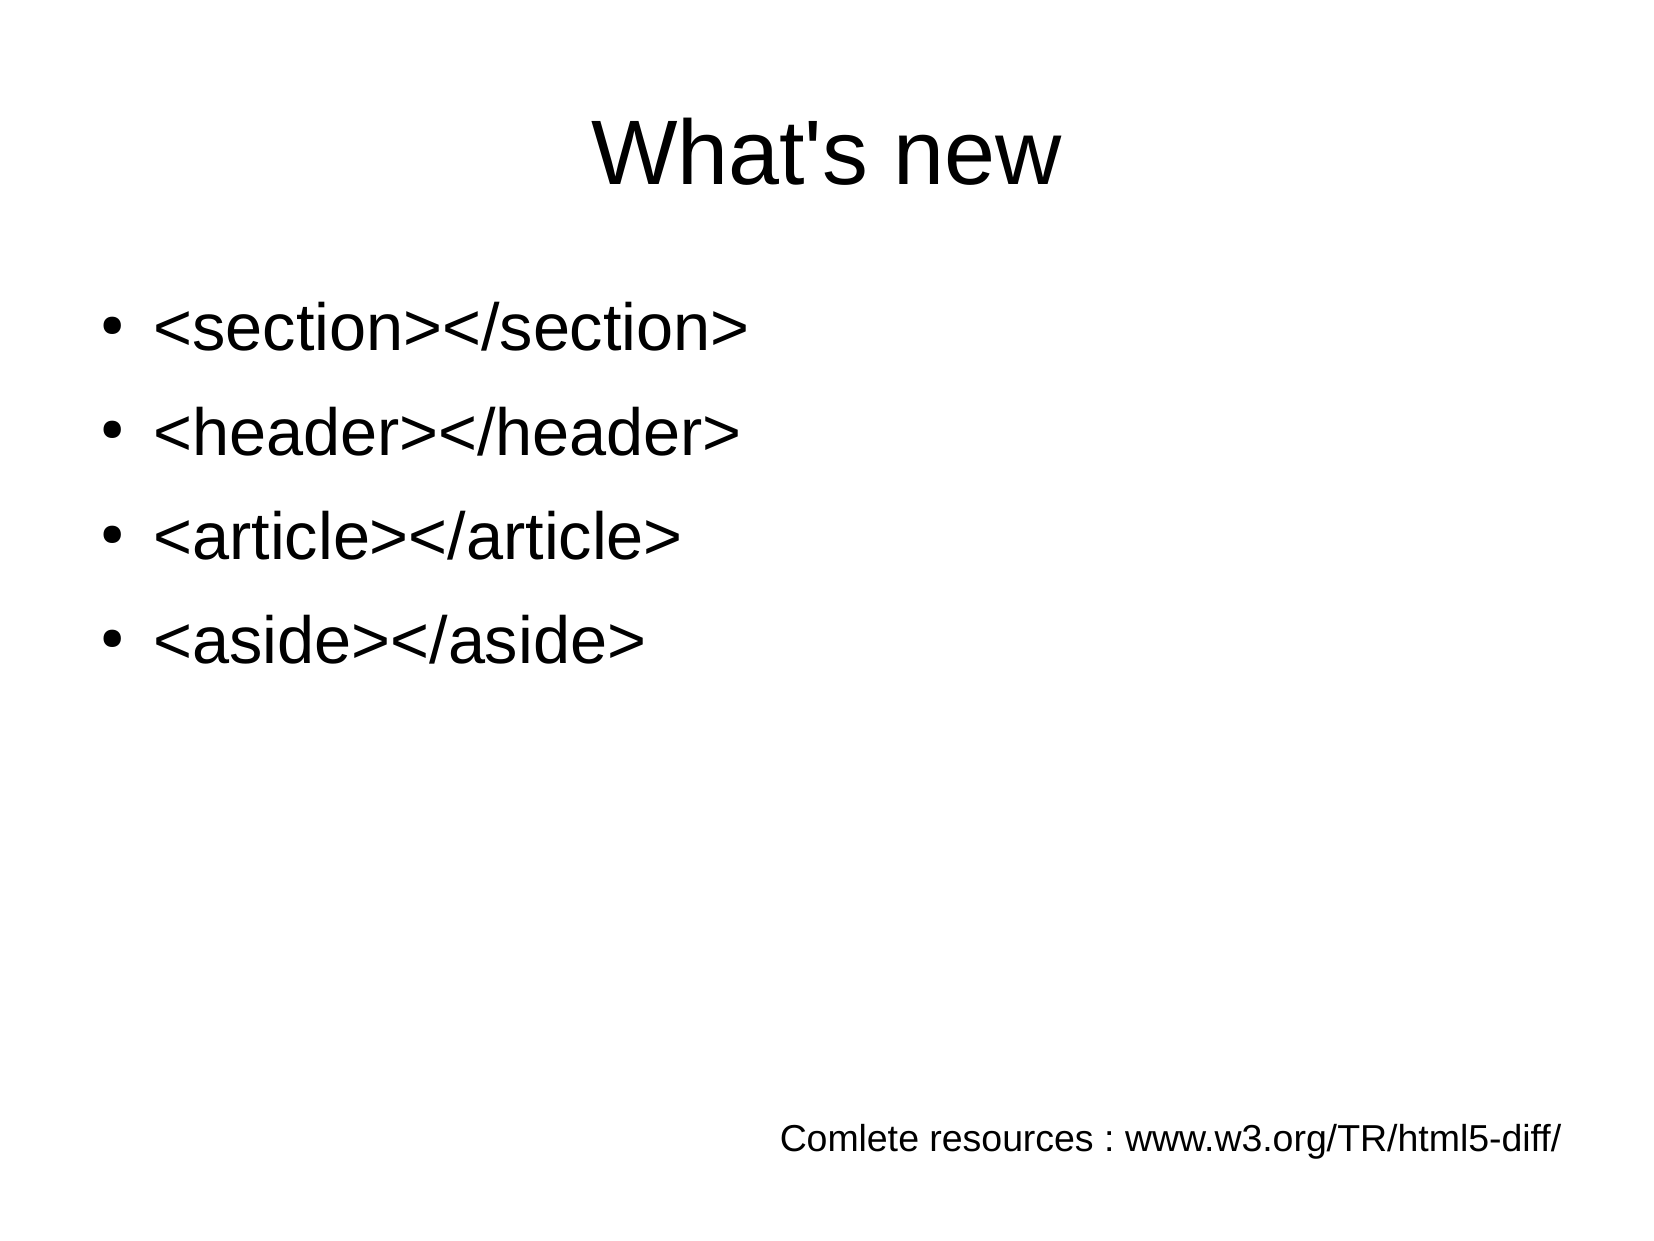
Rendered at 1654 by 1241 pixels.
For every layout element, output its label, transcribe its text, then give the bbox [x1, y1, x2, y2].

text_box Comlete resources : www.w3.org/TR/html5-diff/ [765, 1110, 1577, 1167]
list <section></section> <header></header> <article></article> <aside></aside> [82, 290, 1571, 736]
title What's new [82, 49, 1571, 257]
